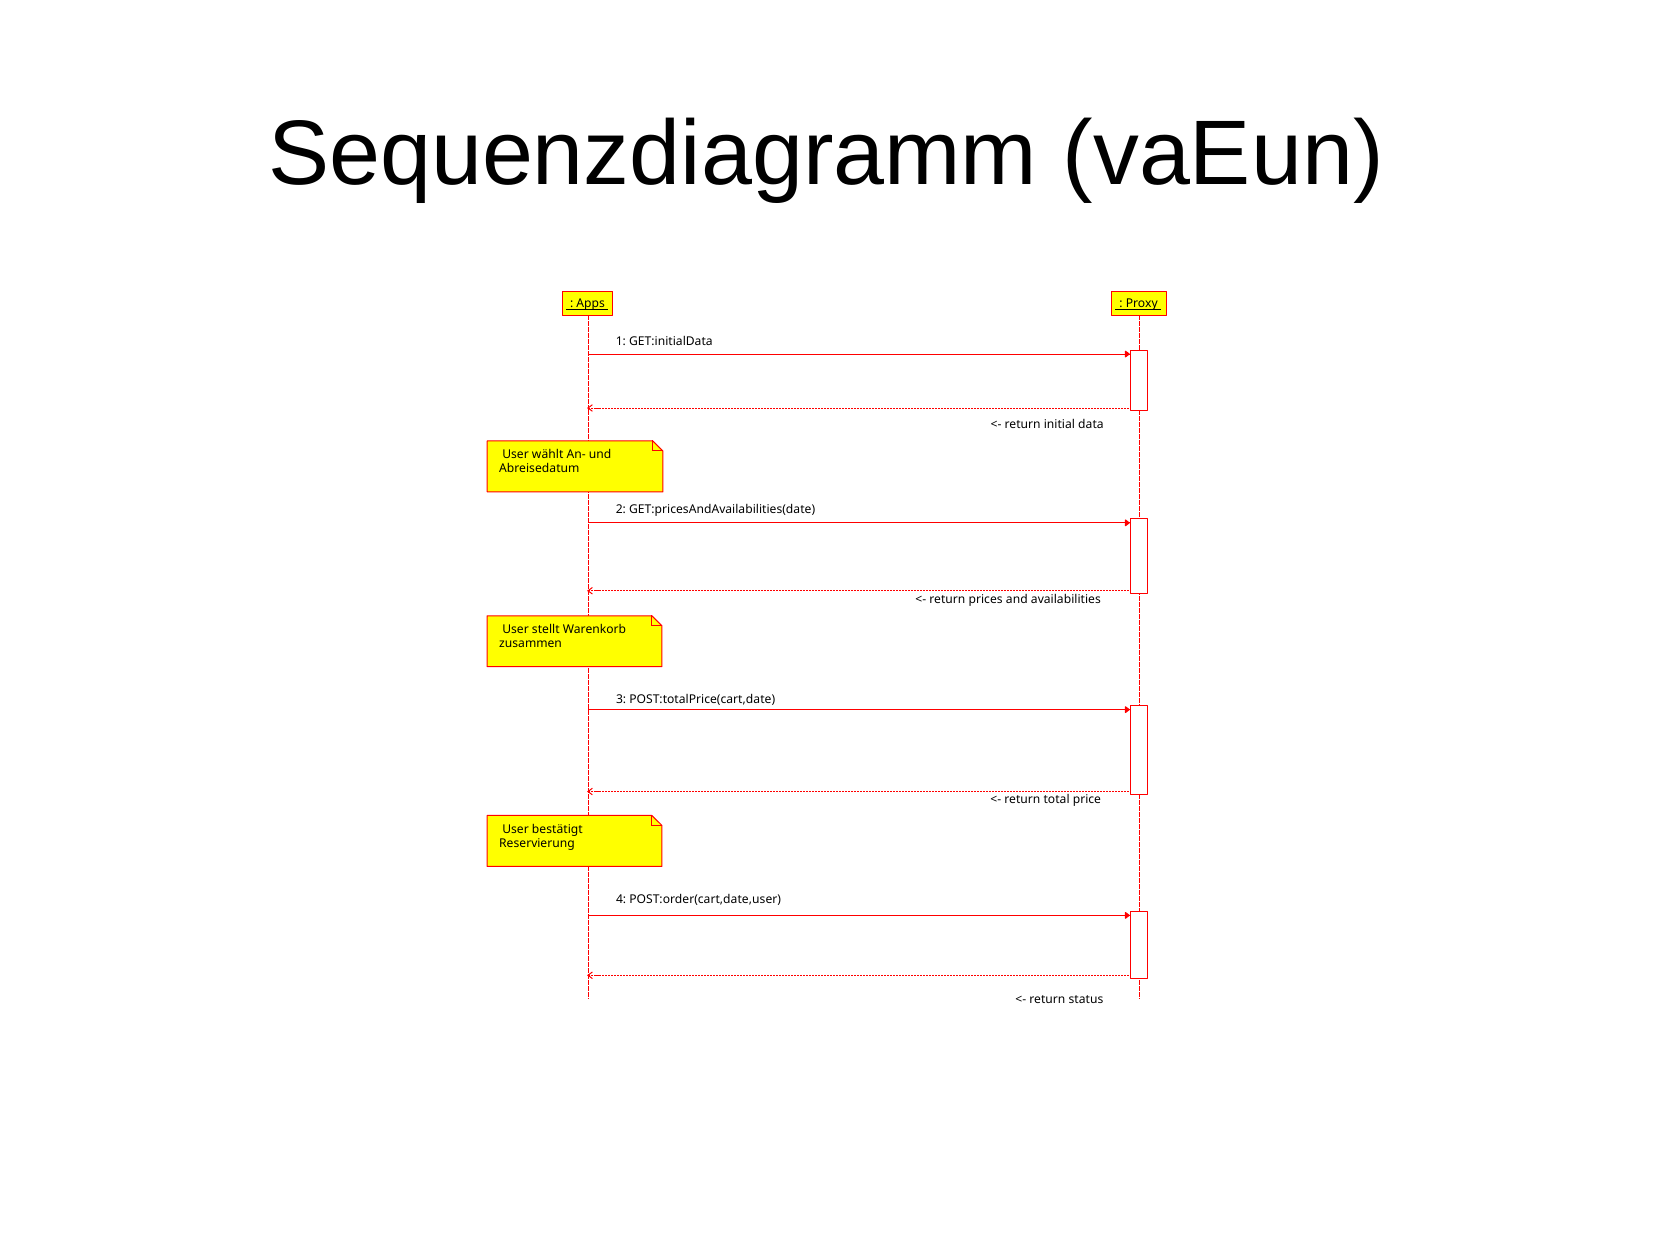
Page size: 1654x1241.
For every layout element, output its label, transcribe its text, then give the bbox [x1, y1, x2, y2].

title Sequenzdiagramm (vaEun) [82, 49, 1571, 257]
picture [486, 290, 1168, 1010]
